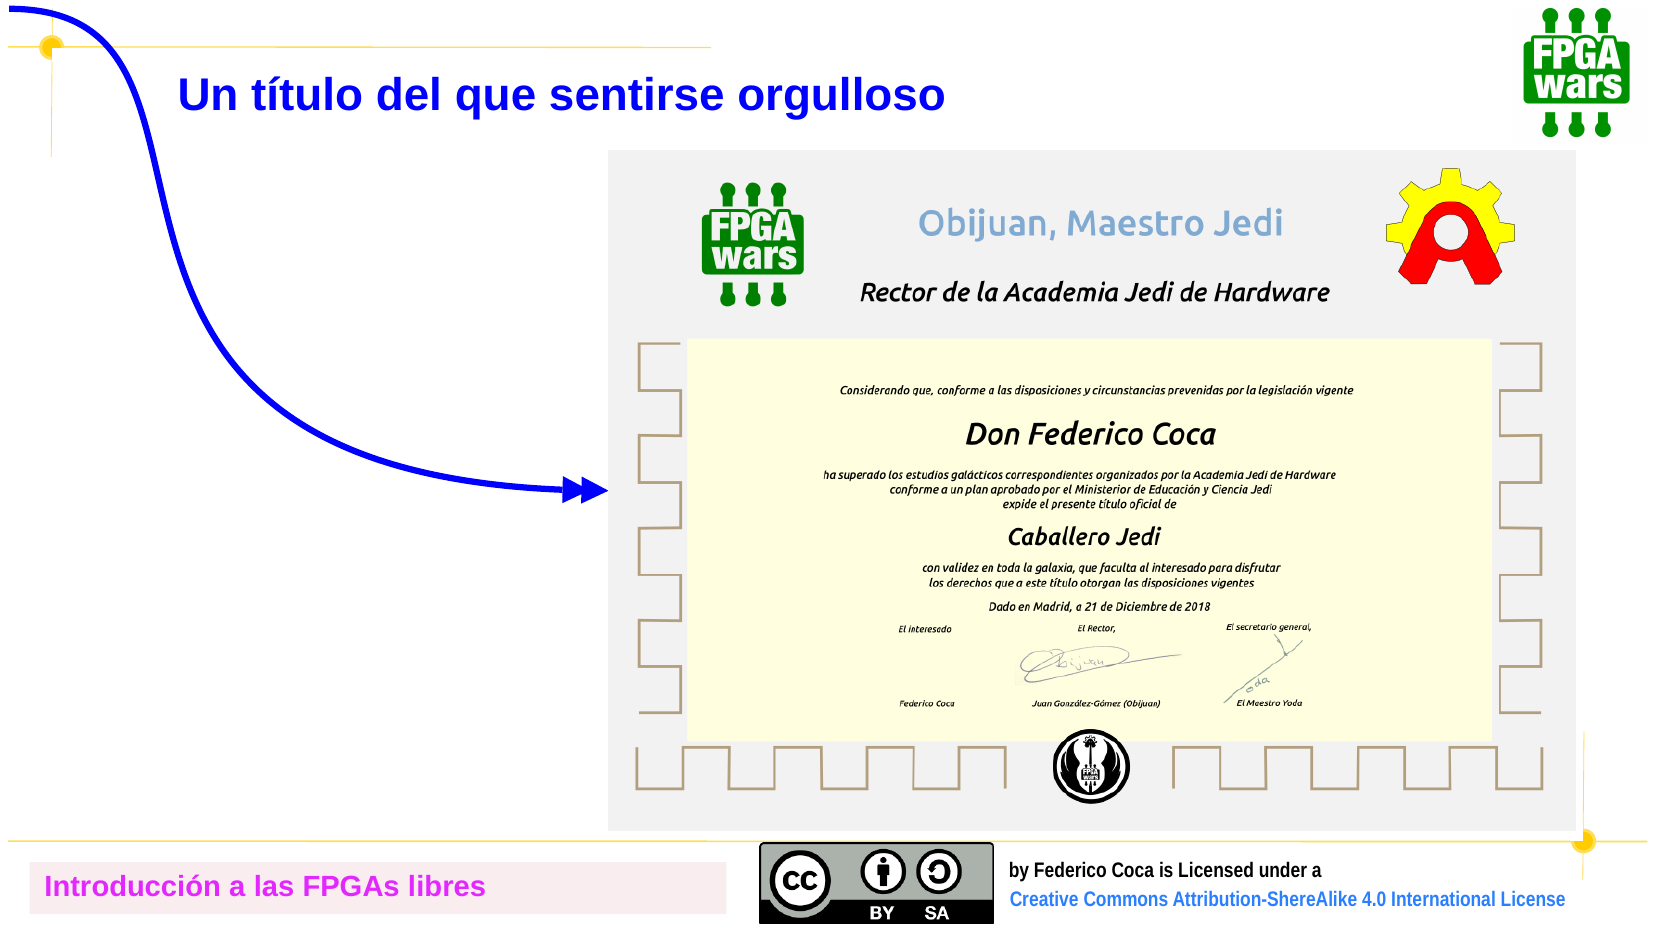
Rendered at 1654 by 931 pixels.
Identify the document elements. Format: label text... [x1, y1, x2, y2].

text_box Un título del que sentirse orgulloso [162, 61, 962, 130]
picture [608, 150, 1576, 831]
text_box Introducción a las FPGAs libres [29, 862, 727, 915]
picture [1512, 7, 1648, 143]
